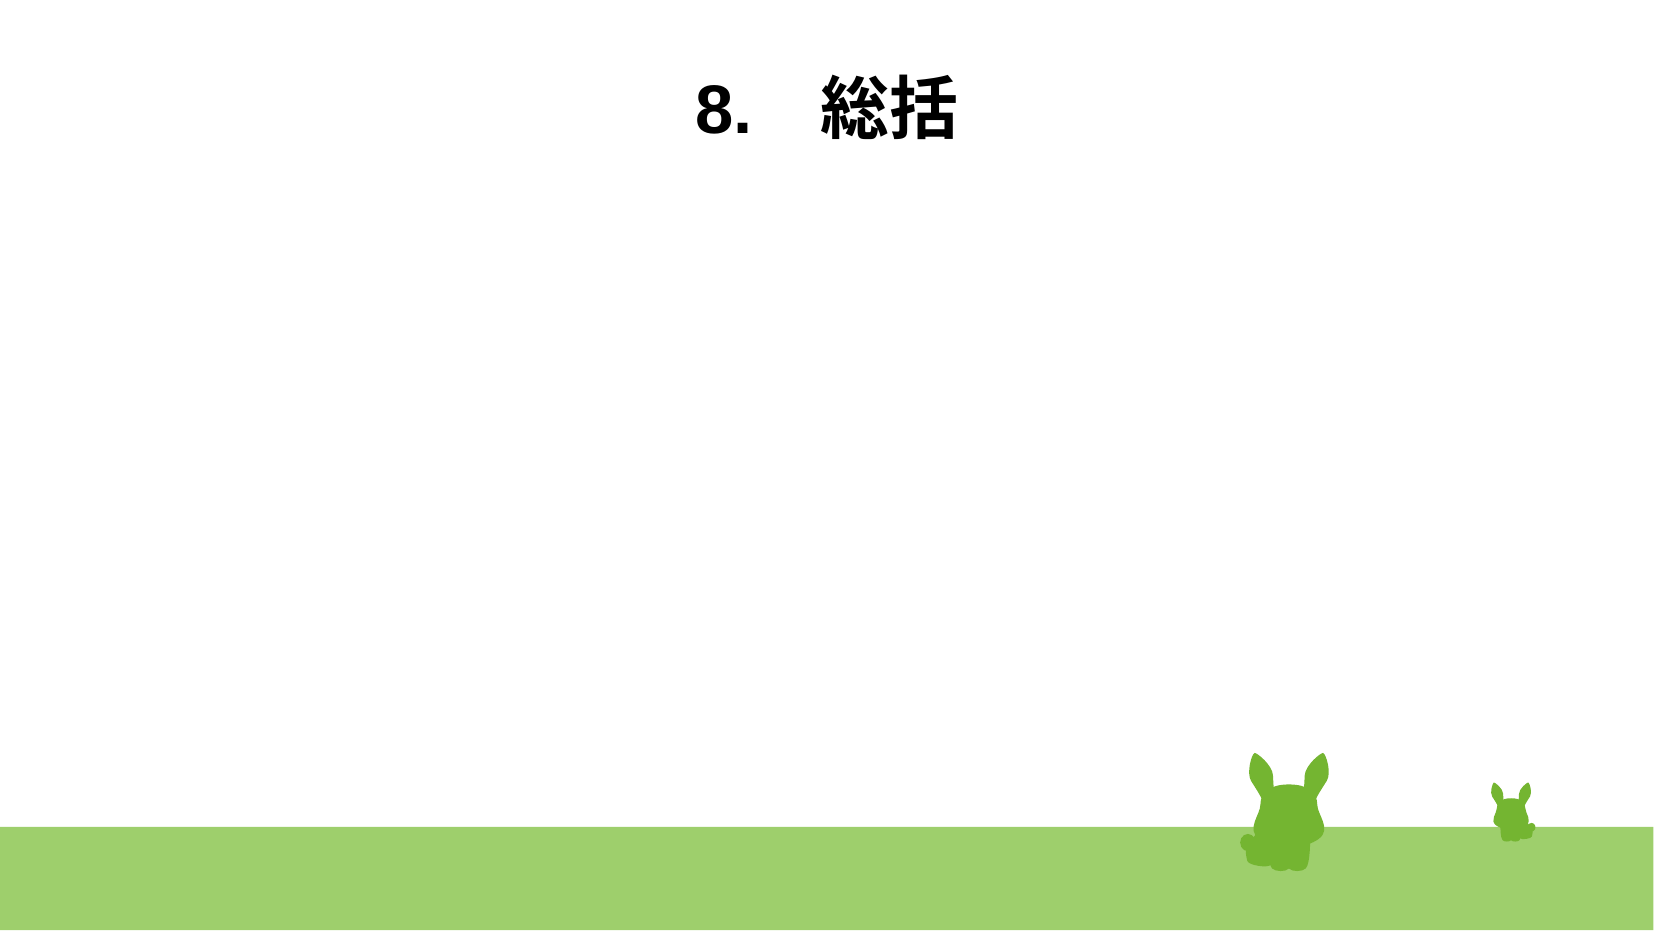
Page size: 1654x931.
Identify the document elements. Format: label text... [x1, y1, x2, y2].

title 8. 総括 [88, 29, 1565, 178]
